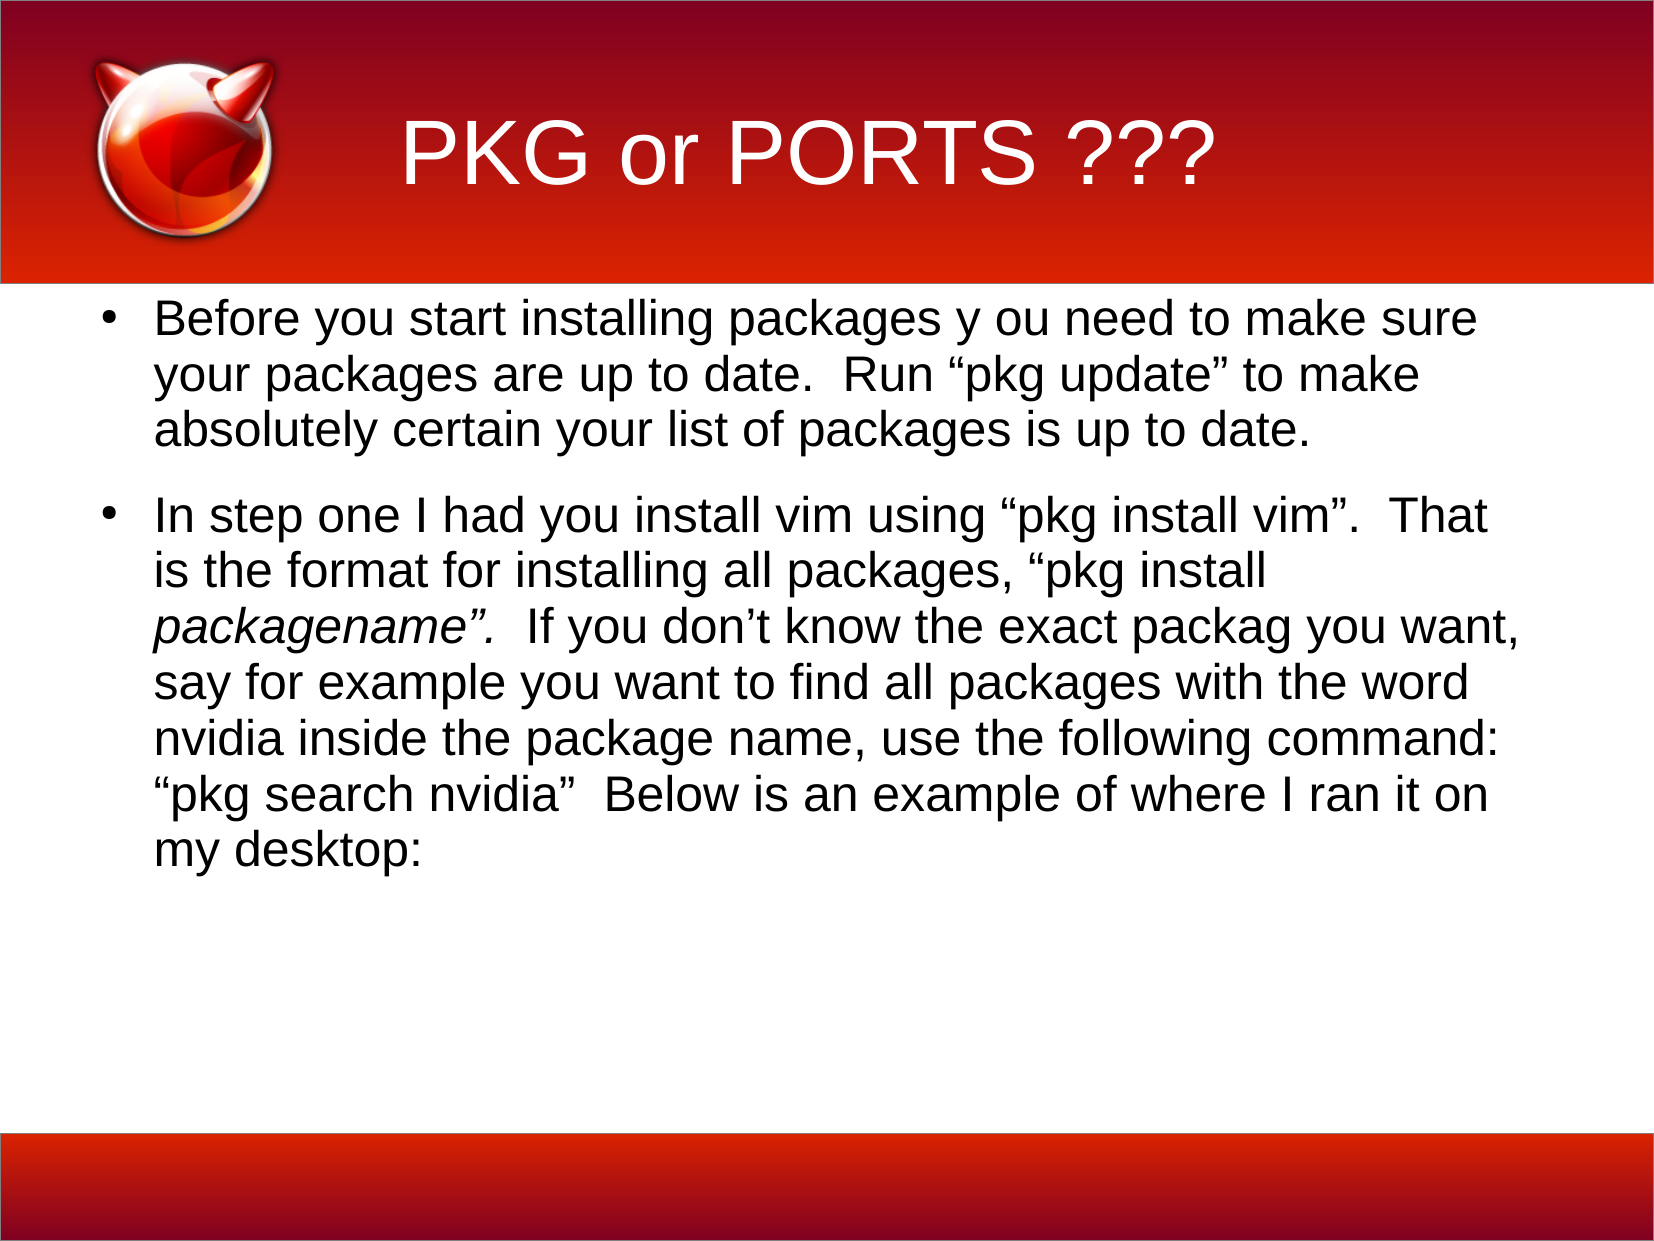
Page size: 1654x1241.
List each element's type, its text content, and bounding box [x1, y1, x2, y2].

title PKG or PORTS ??? [82, 49, 1536, 257]
list Before you start installing packages y ou need to make sure your packages are up to date. Run “pkg update” to make absolutely certain your list of packages is up to date. In step one I had you install vim using “pkg install vim”. That is the format for installing all packages, “pkg install packagename”. If you don’t know the exact packag you want, say for example you want to find all packages with the word nvidia inside the package name, use the following command: “pkg search nvidia” Below is an example of where I ran it on my desktop: [82, 290, 1538, 1010]
